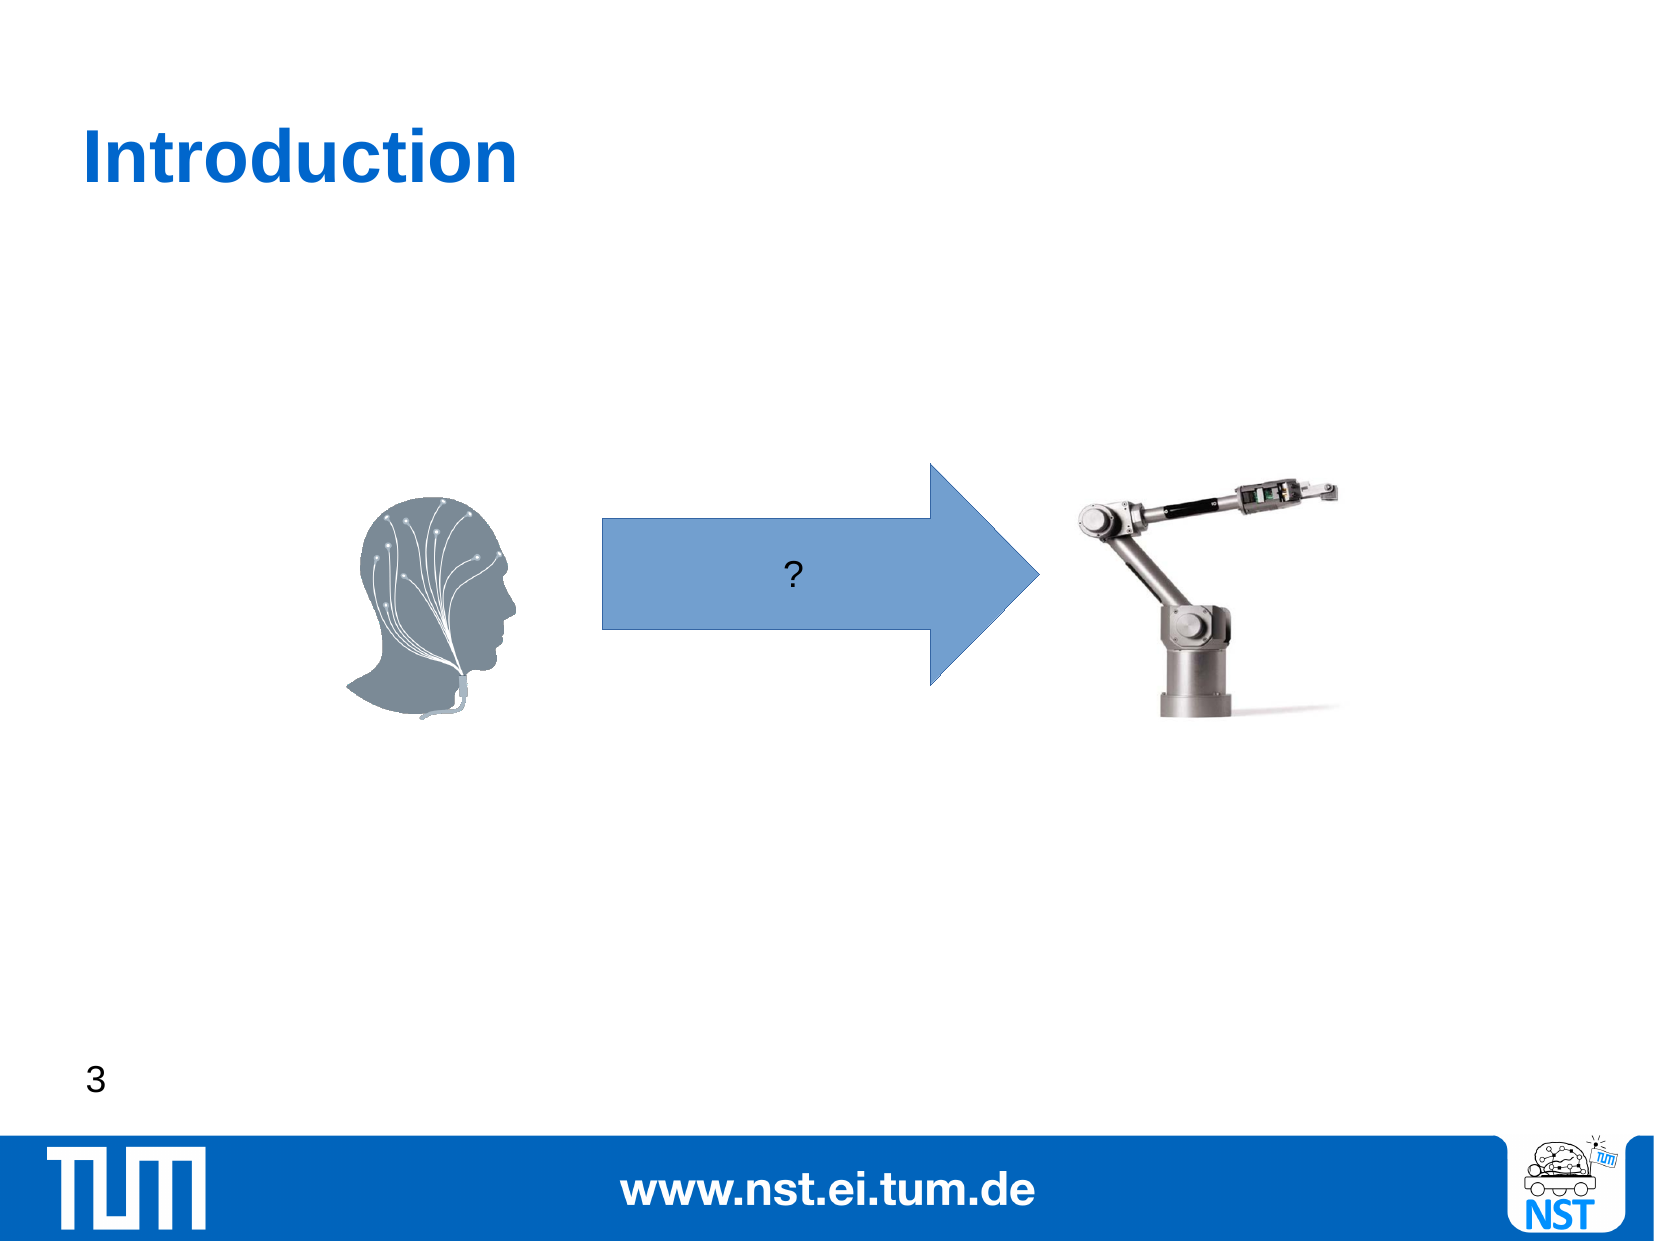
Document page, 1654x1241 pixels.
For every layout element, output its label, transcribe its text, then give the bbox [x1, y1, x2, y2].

title Introduction [82, 49, 1571, 257]
picture [318, 496, 544, 721]
picture [1056, 472, 1371, 727]
text_box ? [602, 463, 1040, 686]
picture [0, 1134, 1654, 1241]
